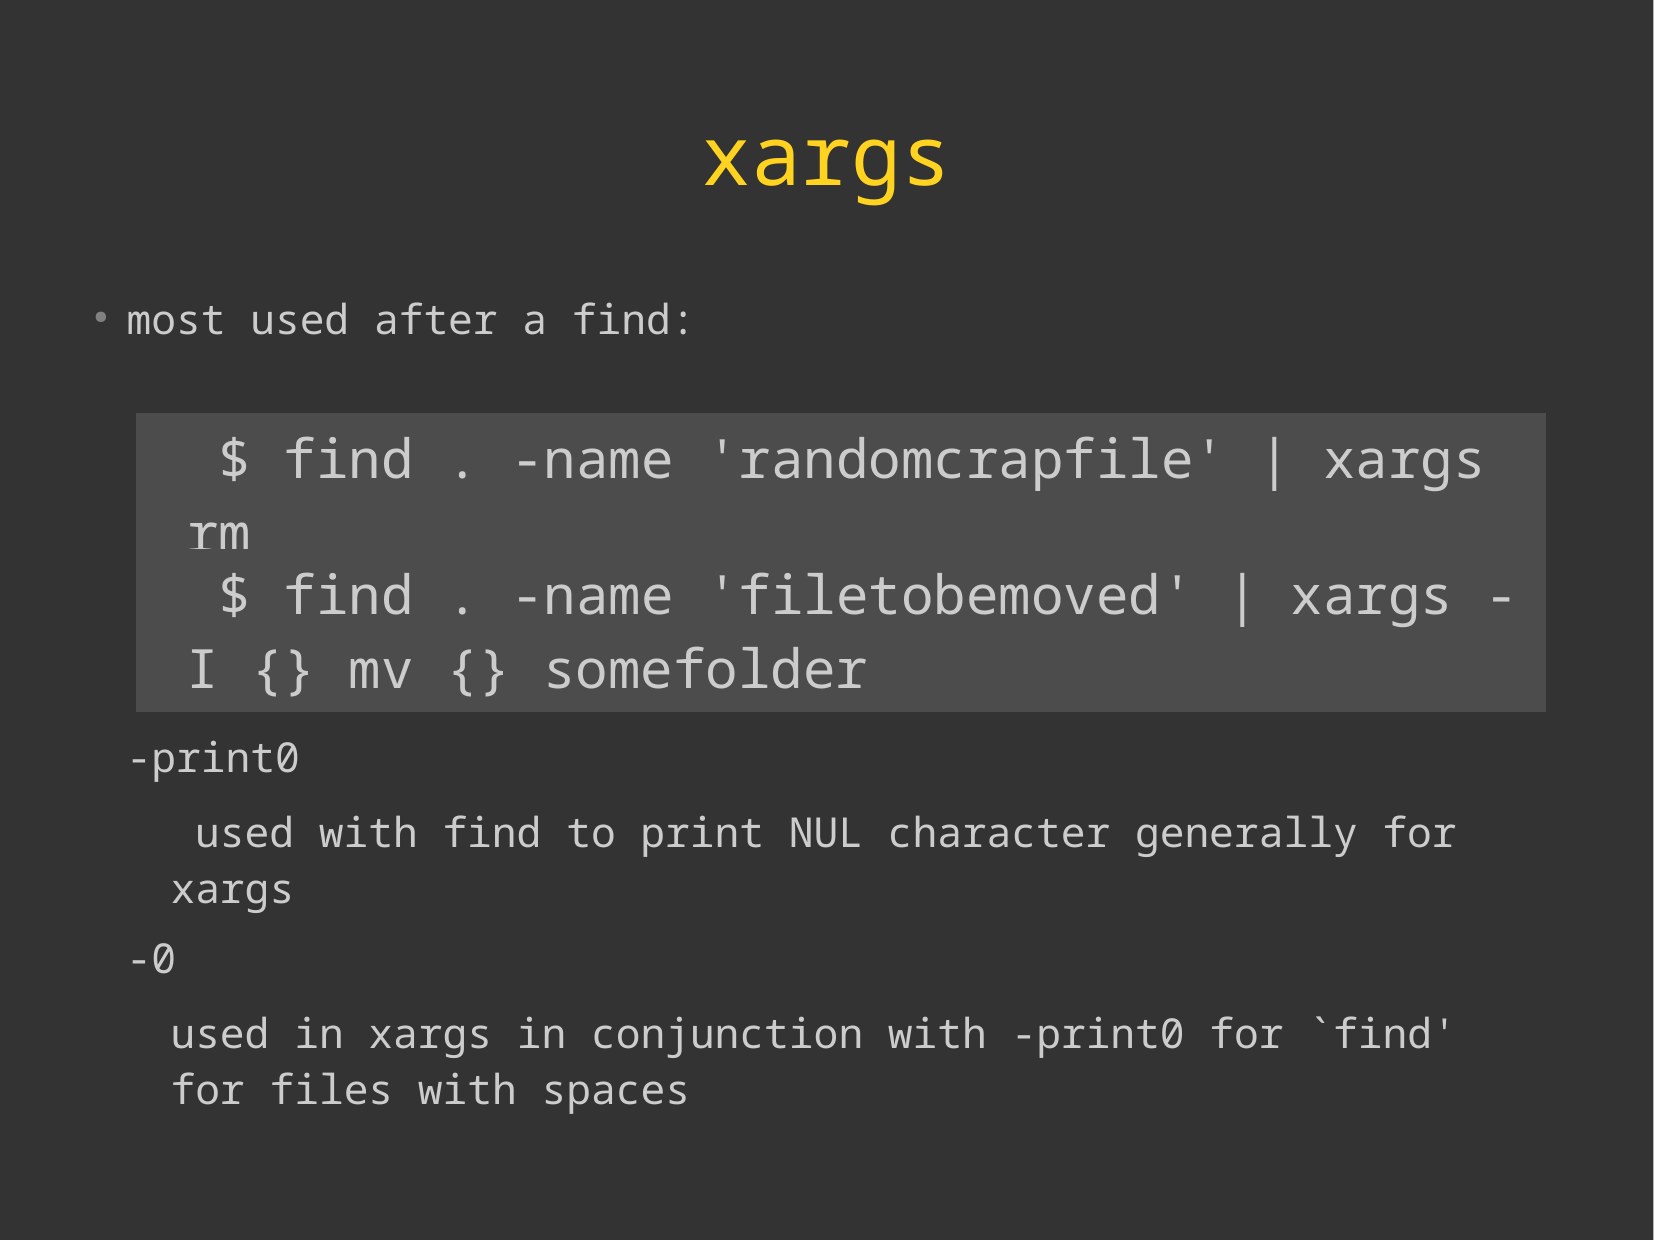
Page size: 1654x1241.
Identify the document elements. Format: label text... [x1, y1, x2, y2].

table_header $ find . -name 'randomcrapfile' | xargs rm [136, 413, 1546, 549]
title xargs [82, 49, 1571, 257]
list most used after a find: -print0 used with find to print NUL character generally for xargs -0 used in xargs in conjunction with -print0 for `find' for files with spaces [82, 290, 1538, 1126]
table_header $ find . -name 'filetobemoved' | xargs -I {} mv {} somefolder [136, 549, 1546, 712]
